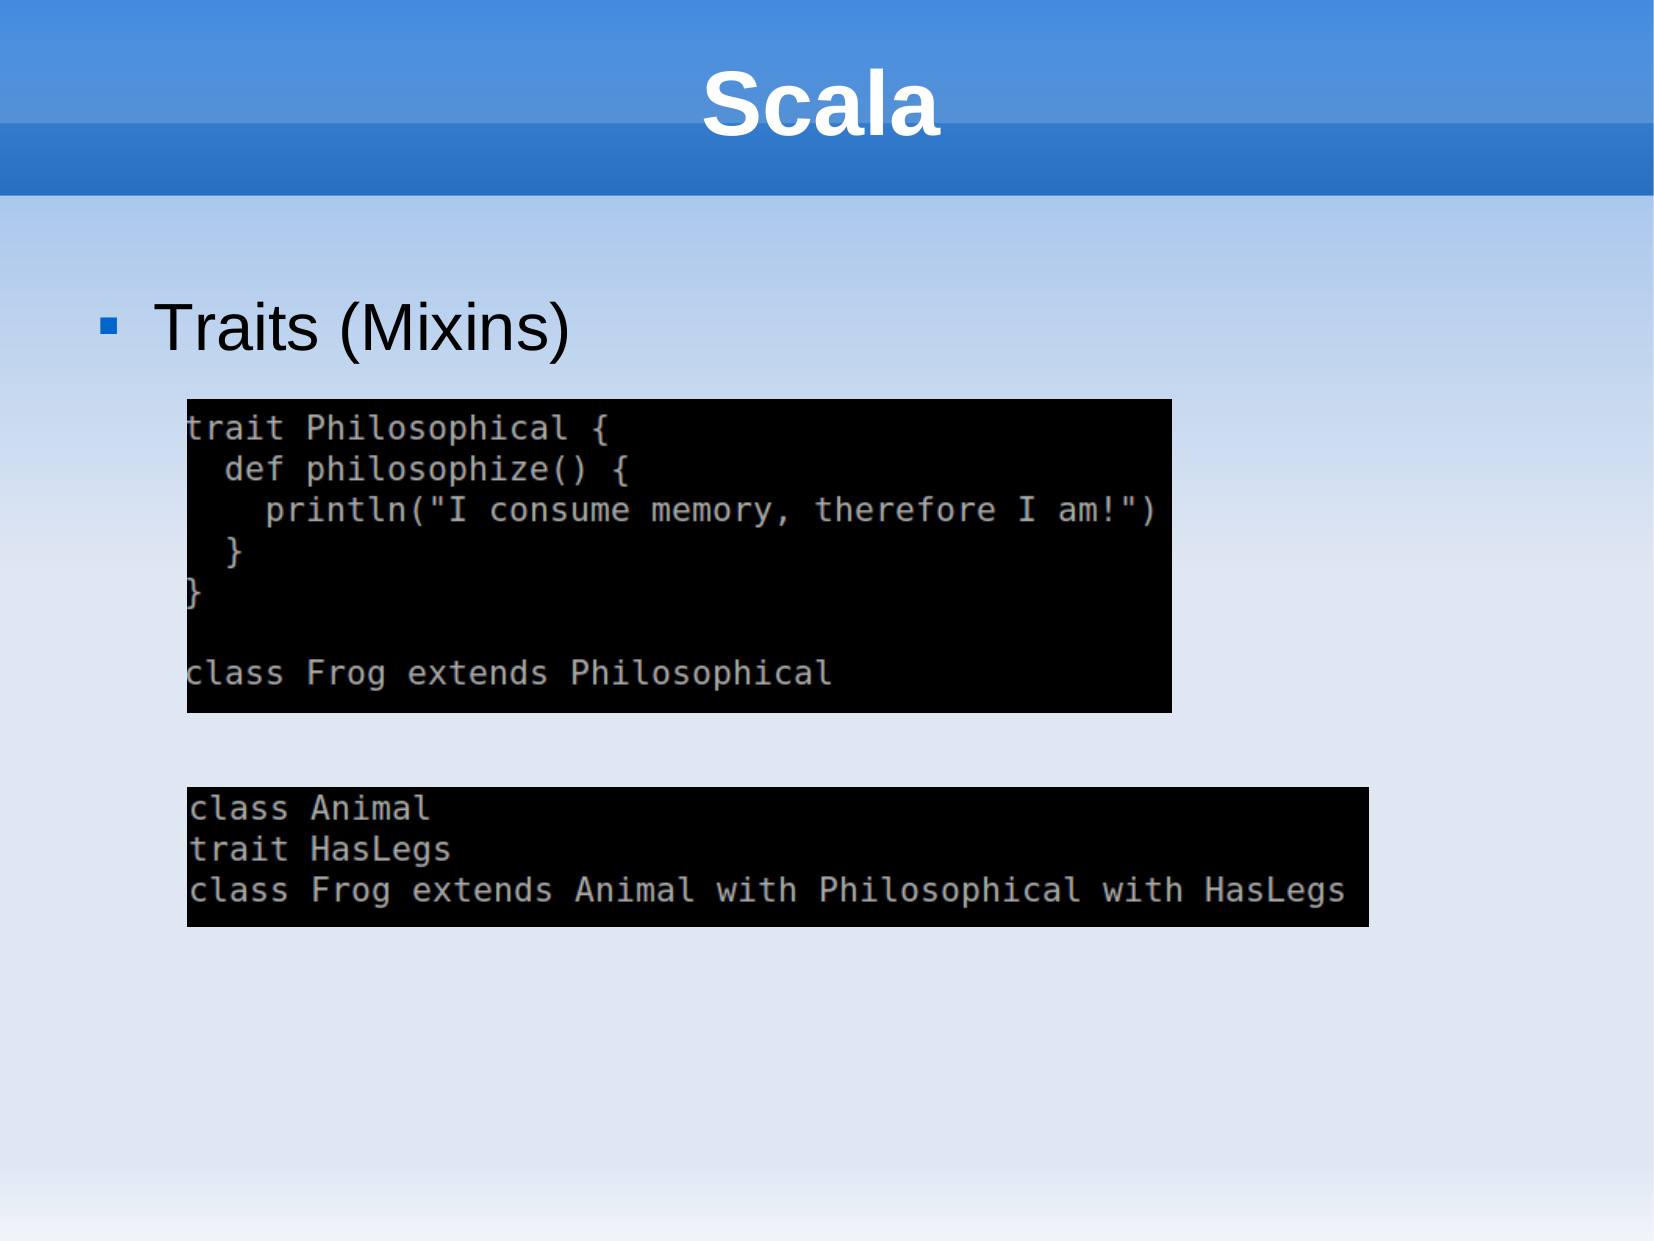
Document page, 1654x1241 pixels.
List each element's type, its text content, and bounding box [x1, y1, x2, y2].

list Traits (Mixins) [82, 290, 1571, 1109]
picture [0, 0, 1654, 1241]
title Scala [76, 0, 1565, 208]
